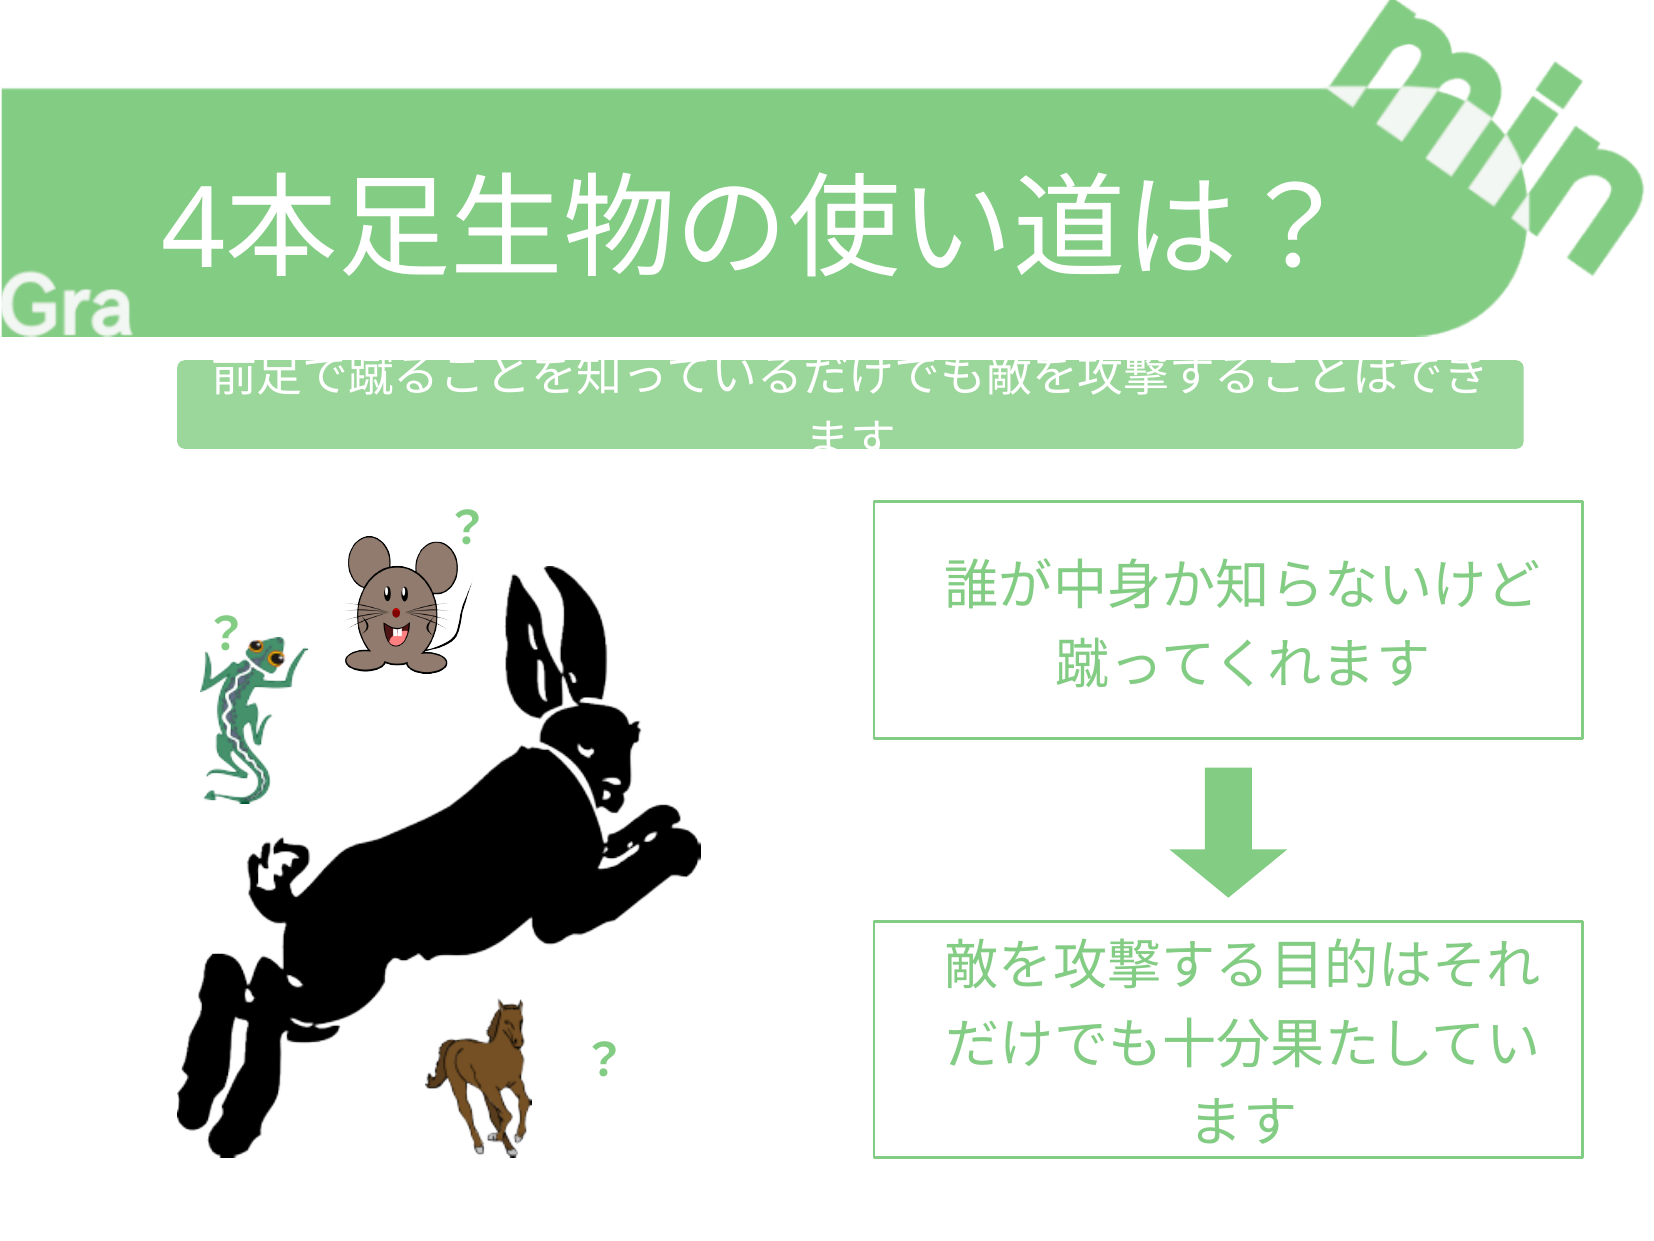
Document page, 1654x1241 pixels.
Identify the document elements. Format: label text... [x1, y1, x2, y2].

text_box 前足で蹴ることを知っているだけでも敵を攻撃することはできます [177, 360, 1524, 449]
text_box ？ [429, 484, 497, 561]
title 4本足生物の使い道は？ [11, 140, 1501, 297]
text_box ？ [566, 1015, 634, 1092]
text_box 敵を攻撃する目的はそれだけでも十分果たしています [874, 921, 1583, 1158]
picture [177, 536, 701, 1158]
text_box ？ [188, 590, 256, 667]
picture [1, 0, 1654, 337]
text_box [1169, 767, 1288, 898]
text_box 誰が中身か知らないけど蹴ってくれます [874, 501, 1583, 739]
